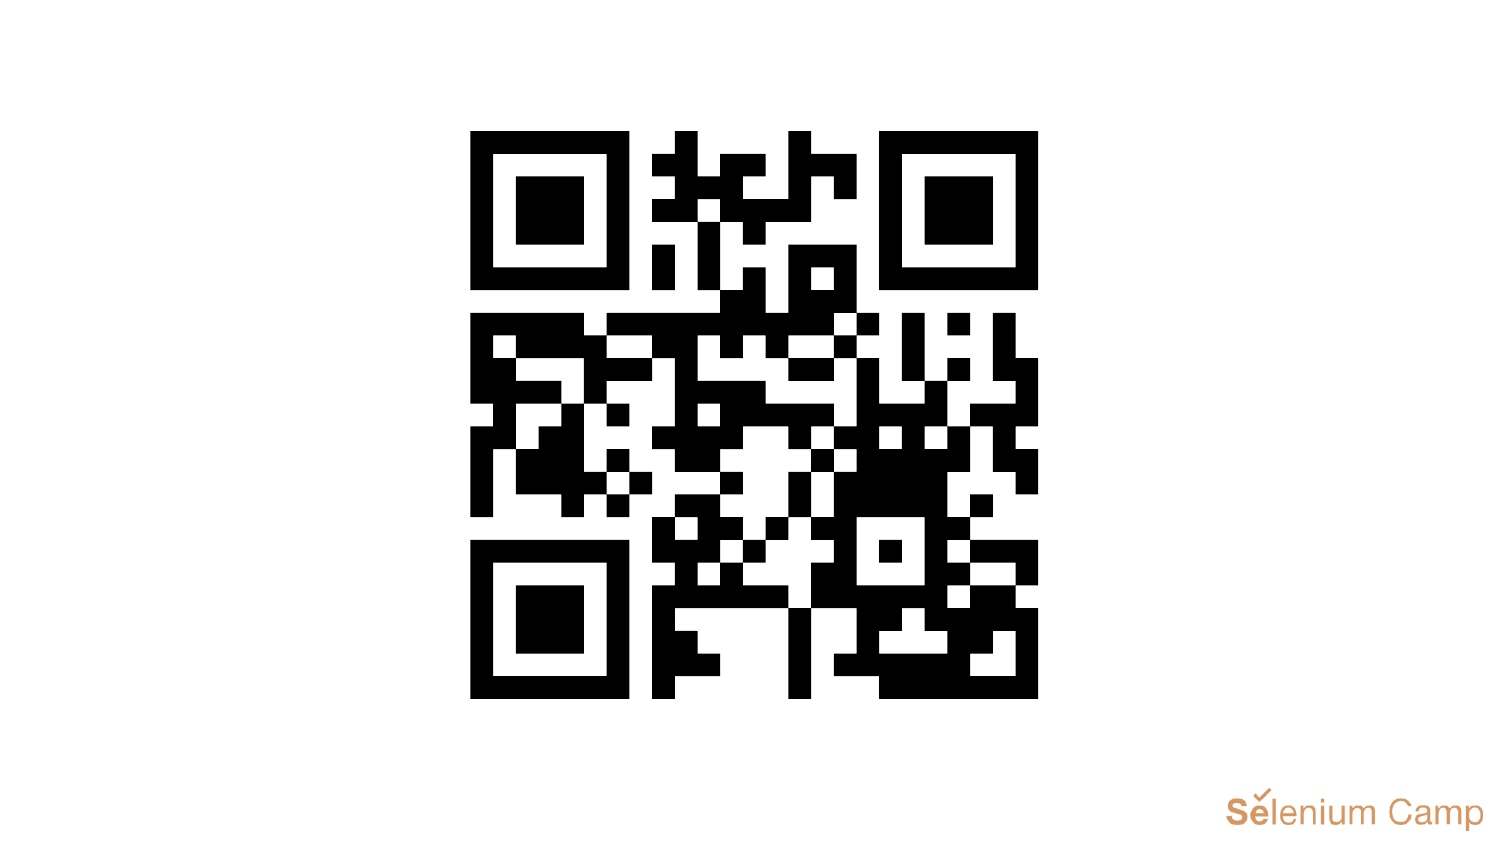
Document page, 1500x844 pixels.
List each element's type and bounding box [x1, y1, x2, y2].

picture [1226, 787, 1483, 831]
picture [469, 129, 1040, 701]
